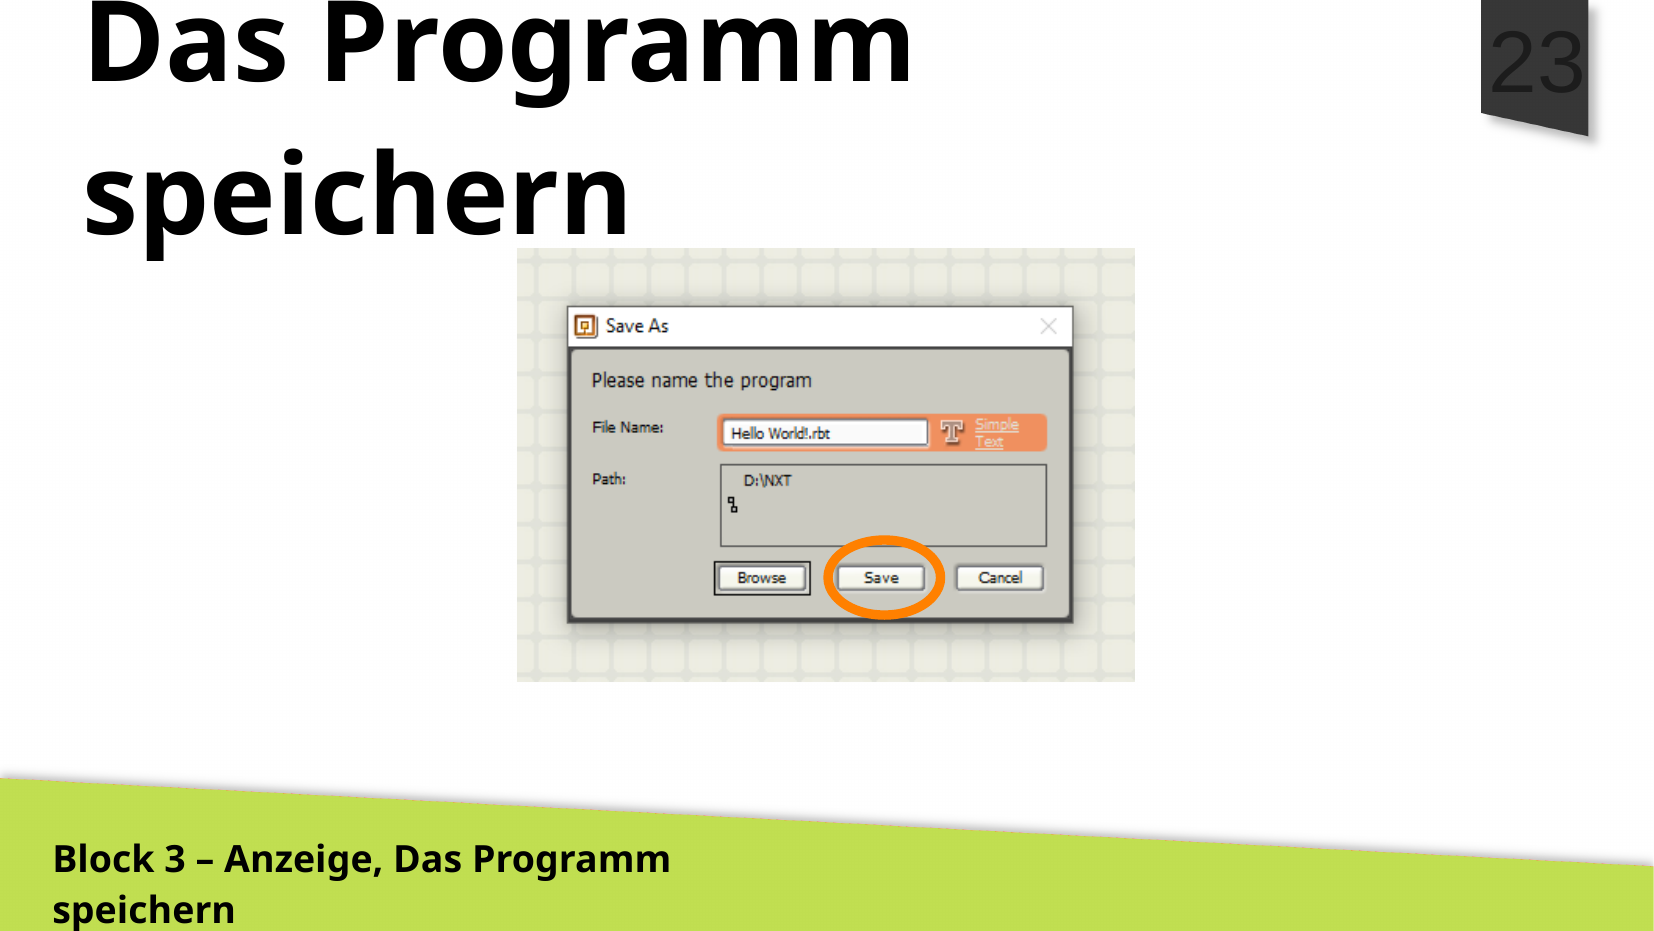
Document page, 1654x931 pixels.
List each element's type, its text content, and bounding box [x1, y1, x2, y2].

picture [79, 907, 86, 919]
title Das Programm speichern [82, 37, 1463, 193]
picture [0, 0, 1654, 931]
text_box Block 3 – Anzeige, Das Programm speichern [37, 825, 863, 901]
text_box <Foliennummer> [910, 5, 1602, 147]
